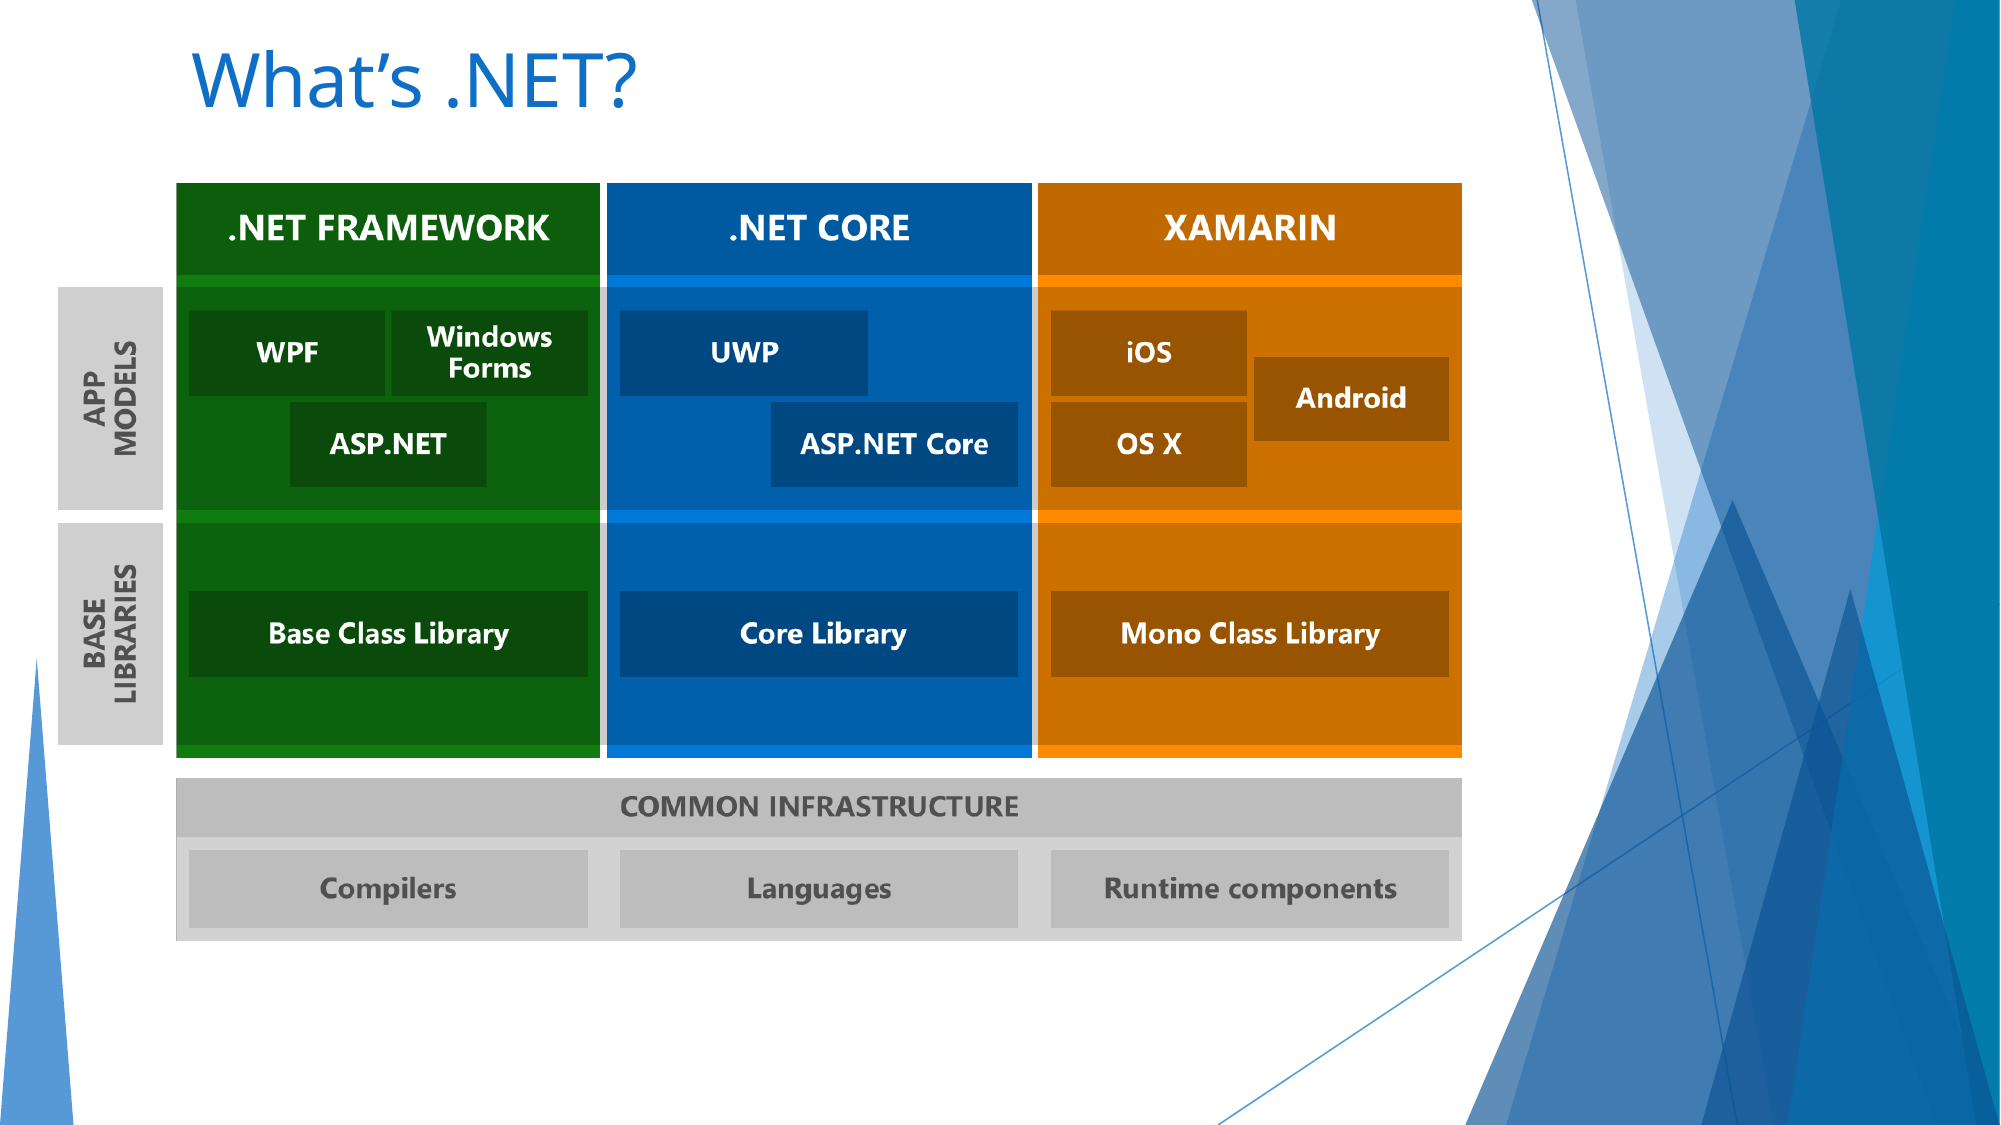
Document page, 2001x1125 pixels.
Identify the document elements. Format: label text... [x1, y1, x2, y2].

picture [58, 183, 1462, 941]
title What’s .NET? [176, 25, 1587, 242]
